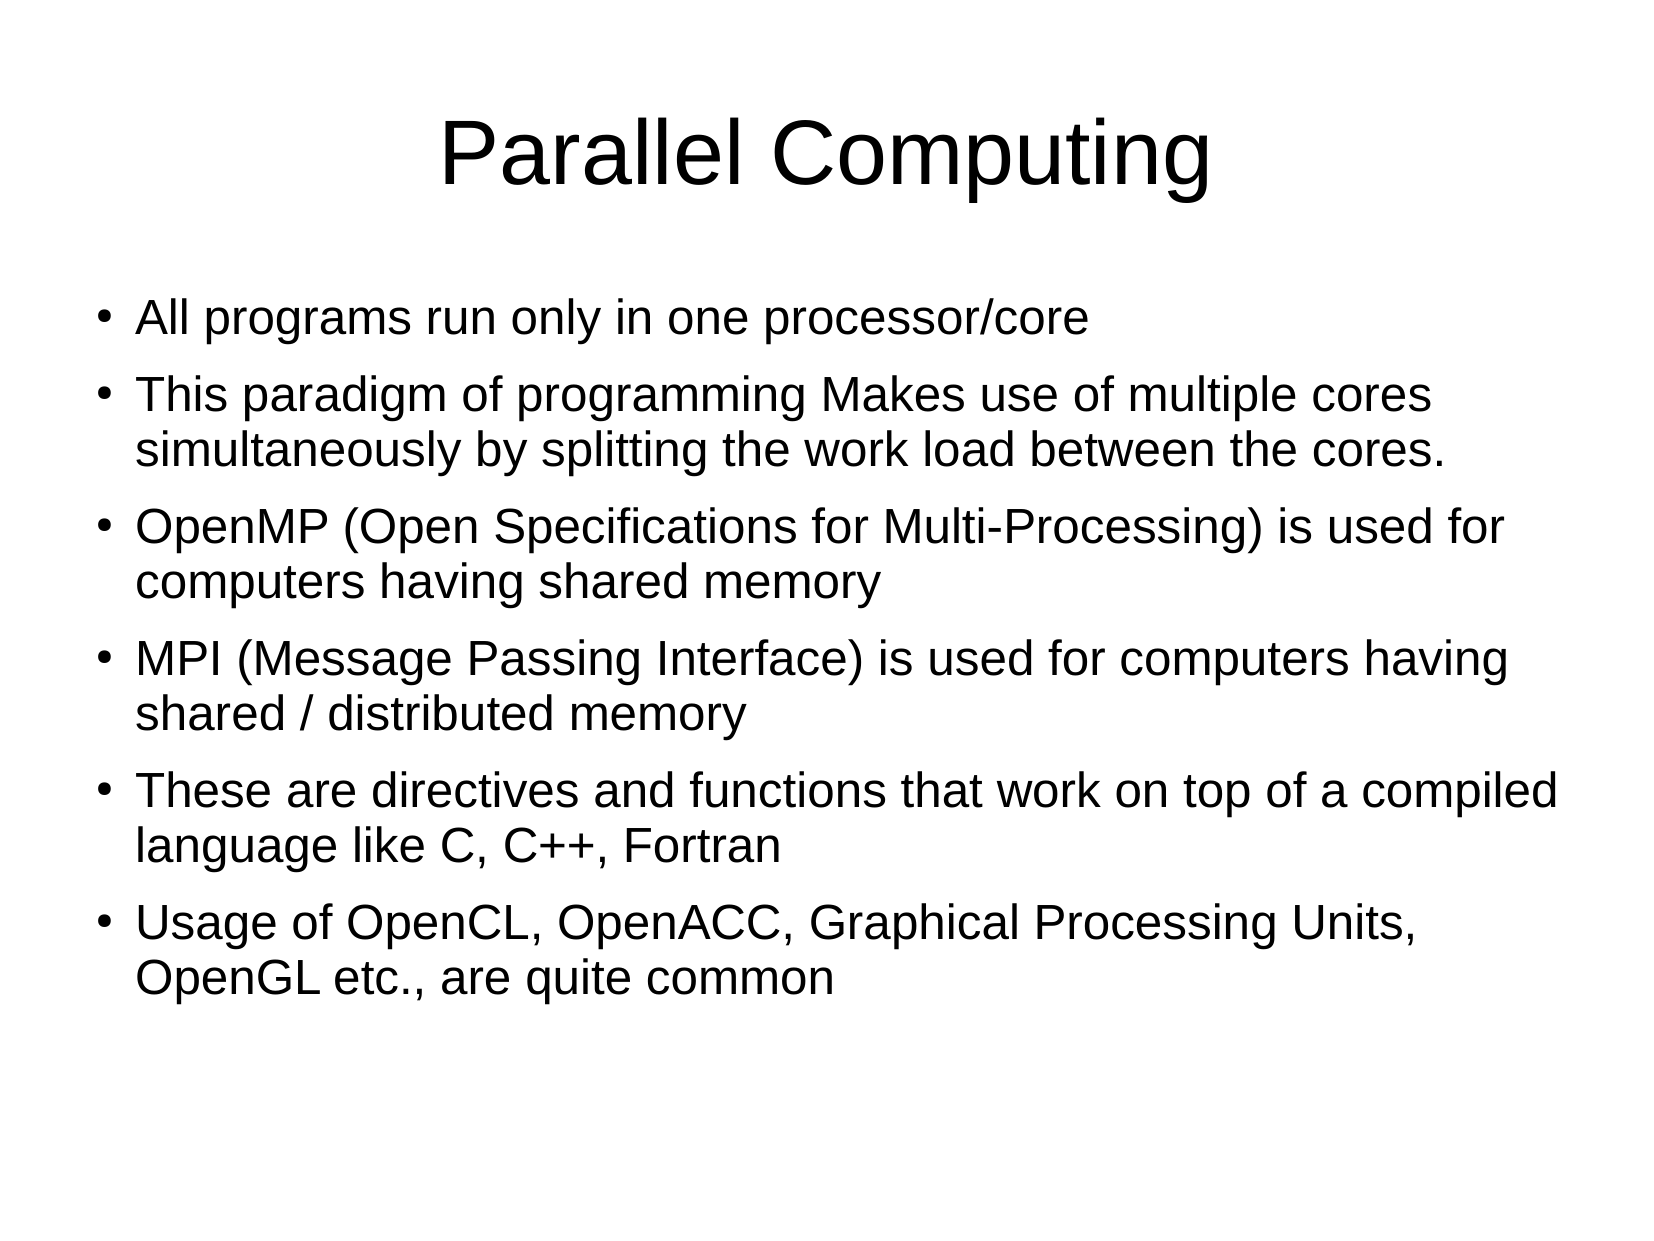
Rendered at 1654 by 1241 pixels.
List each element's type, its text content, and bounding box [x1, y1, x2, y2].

list All programs run only in one processor/core This paradigm of programming Makes use of multiple cores simultaneously by splitting the work load between the cores. OpenMP (Open Specifications for Multi-Processing) is used for computers having shared memory MPI (Message Passing Interface) is used for computers having shared / distributed memory These are directives and functions that work on top of a compiled language like C, C++, Fortran Usage of OpenCL, OpenACC, Graphical Processing Units, OpenGL etc., are quite common [82, 290, 1571, 1010]
title Parallel Computing [82, 49, 1571, 257]
